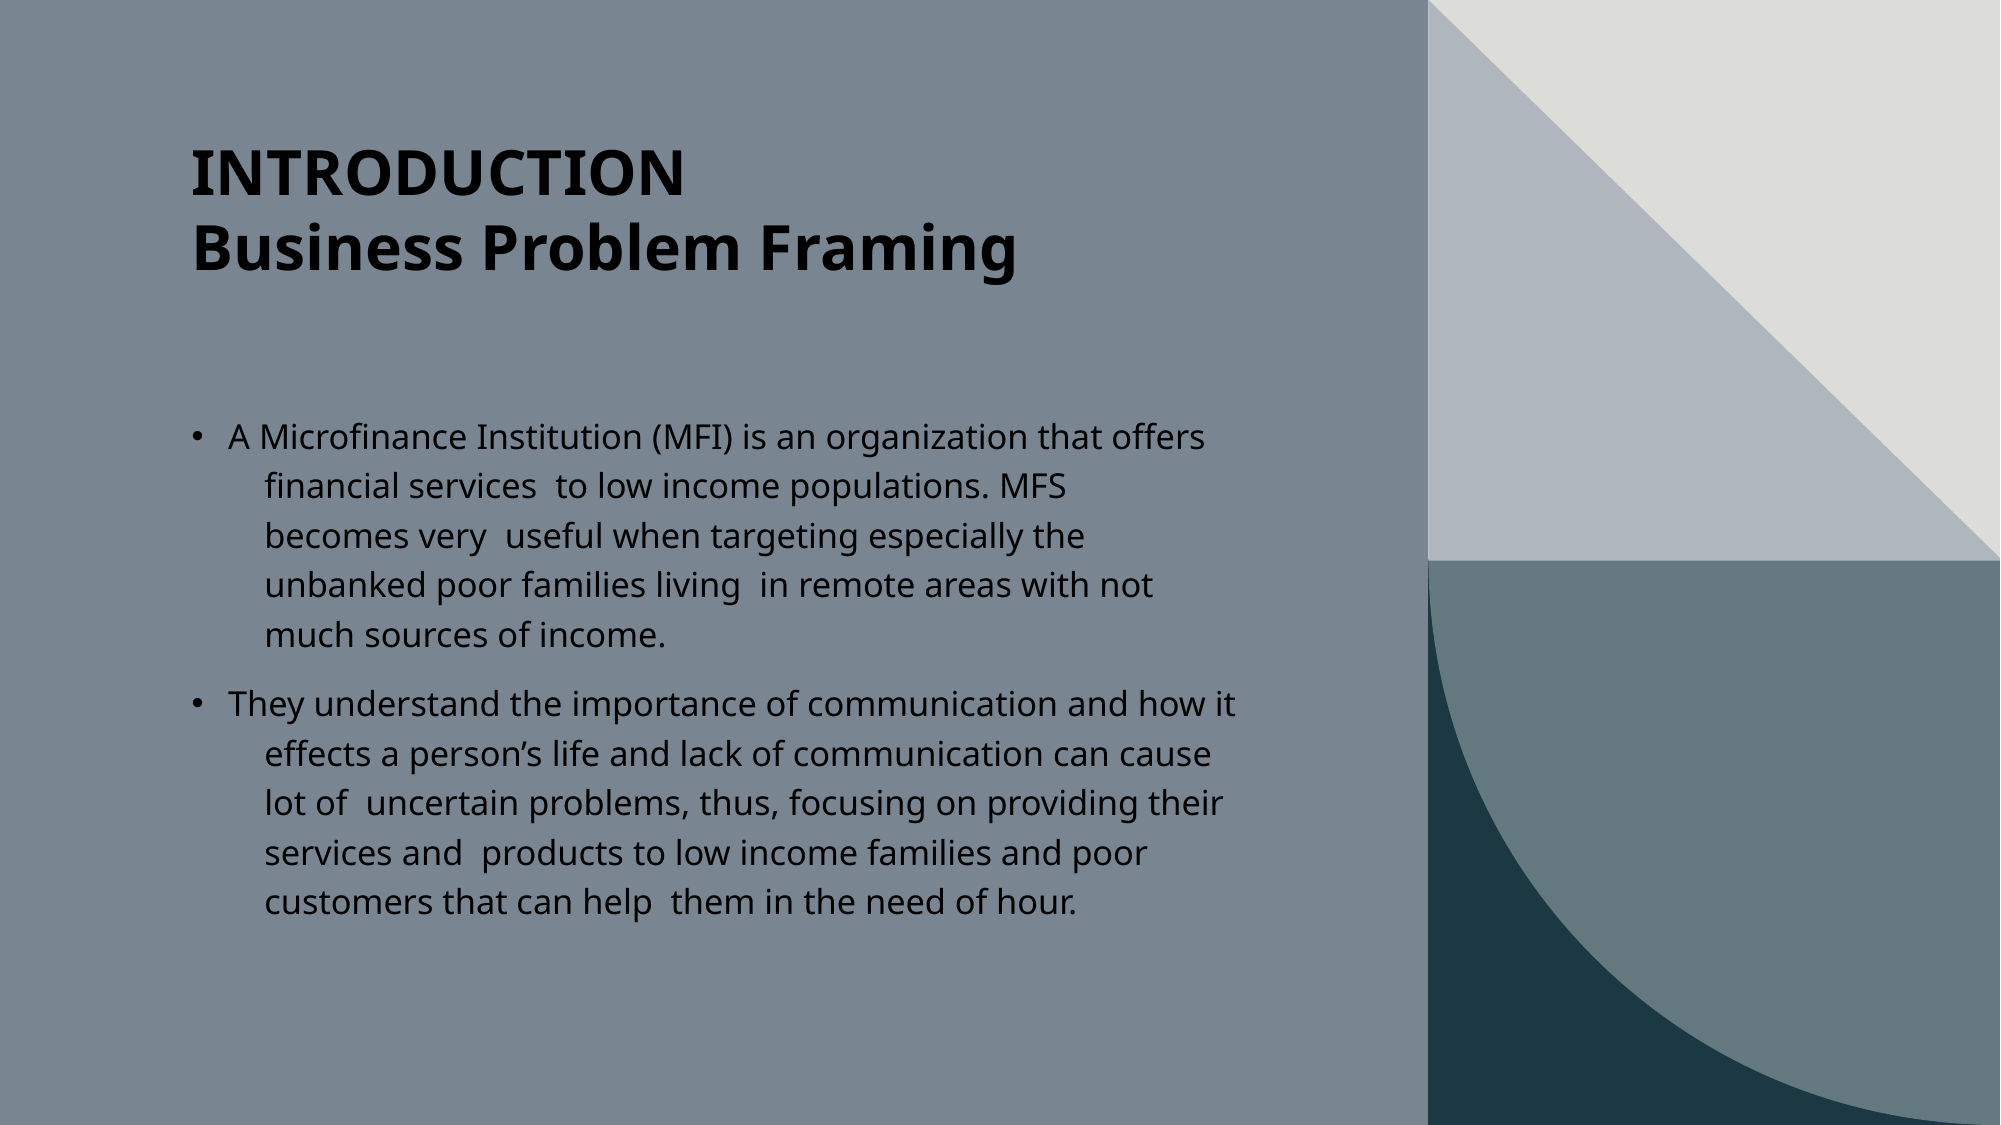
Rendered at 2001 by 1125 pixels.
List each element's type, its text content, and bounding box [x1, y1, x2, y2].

title INTRODUCTION Business Problem Framing [176, 118, 1261, 366]
list A Microfinance Institution (MFI) is an organization that offers financial services to low income populations. MFS becomes very useful when targeting especially the unbanked poor families living in remote areas with not much sources of income. They understand the importance of communication and how it effects a person’s life and lack of communication can cause lot of uncertain problems, thus, focusing on providing their services and products to low income families and poor customers that can help them in the need of hour. [176, 399, 1261, 975]
text_box [0, 0, 2000, 1125]
